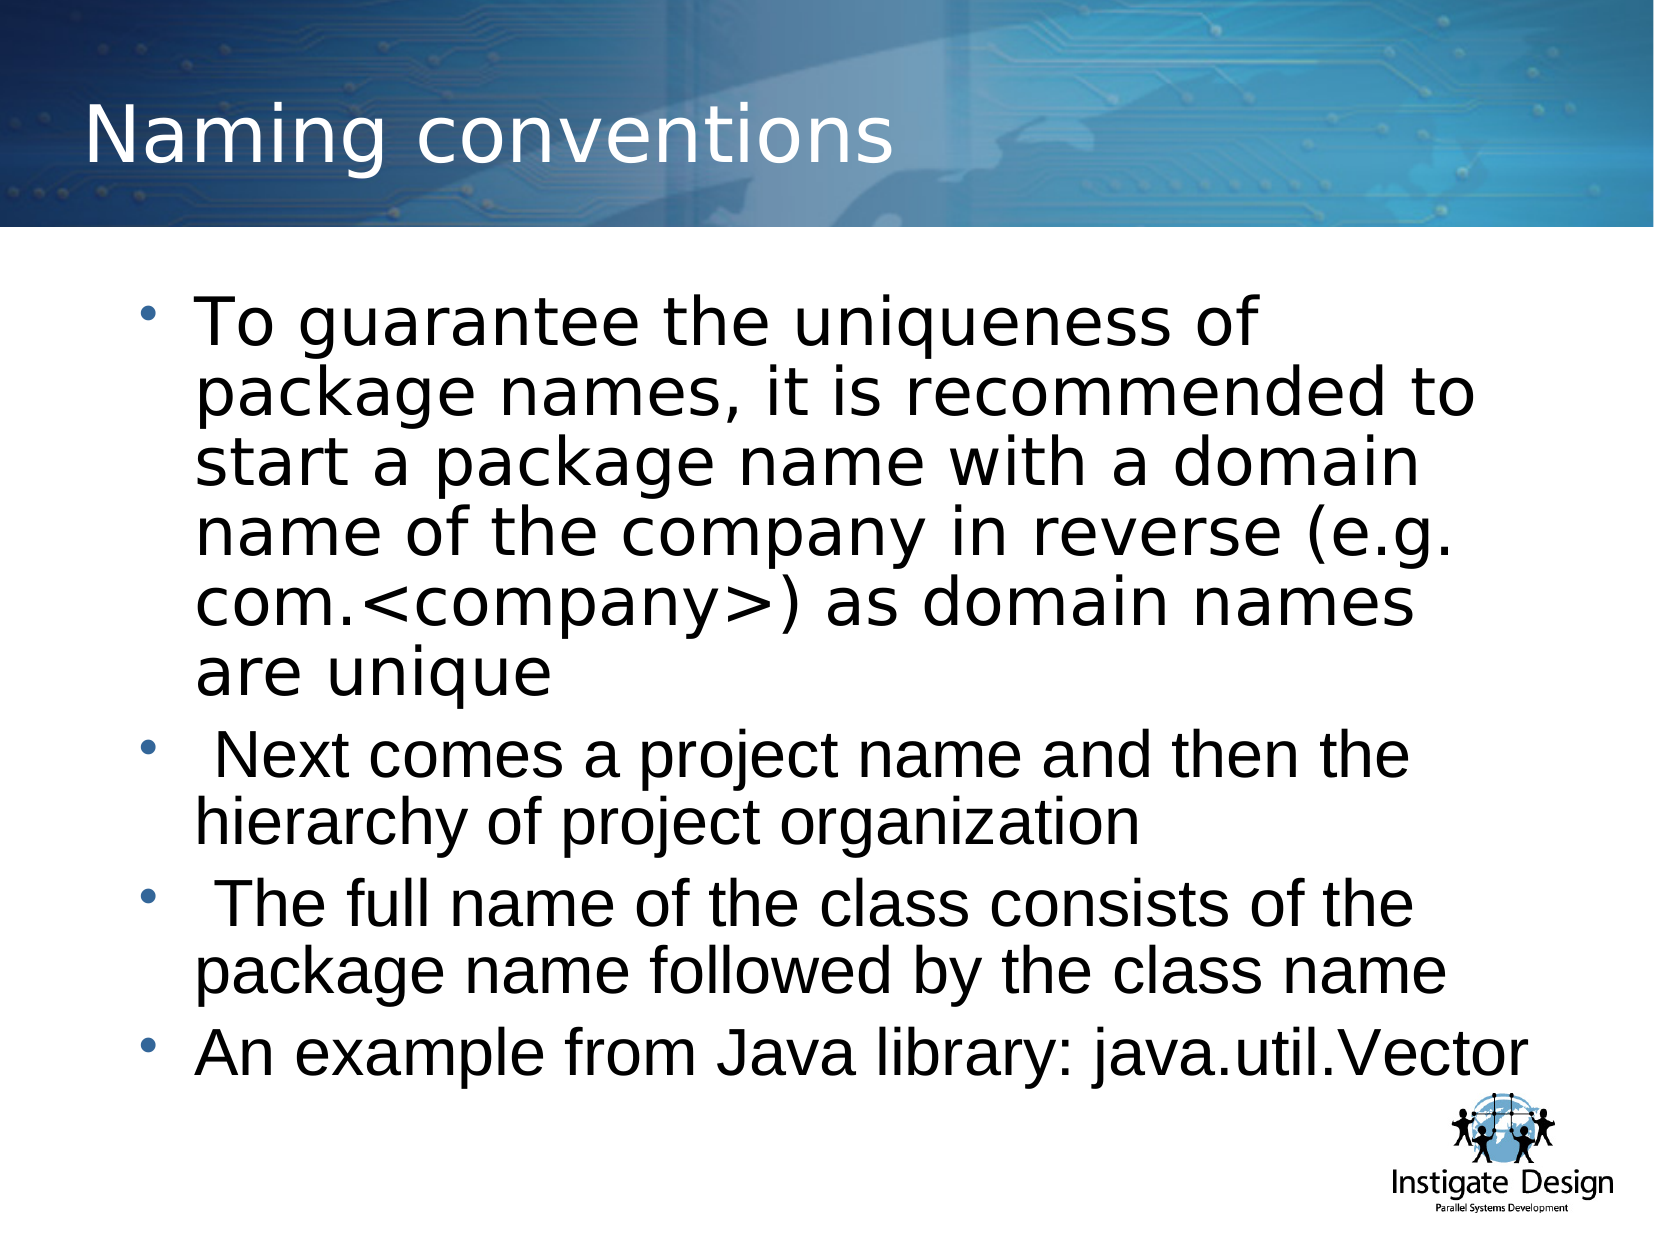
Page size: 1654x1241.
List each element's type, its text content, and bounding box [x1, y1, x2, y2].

picture [1393, 1093, 1613, 1213]
title Naming conventions [82, 49, 1570, 228]
list To guarantee the uniqueness of package names, it is recommended to start a package name with a domain name of the company in reverse (e.g. com.<company>) as domain names are unique Next comes a project name and then the hierarchy of project organization The full name of the class consists of the package name followed by the class name An example from Java library: java.util.Vector [82, 289, 1545, 1097]
picture [0, 0, 1654, 227]
